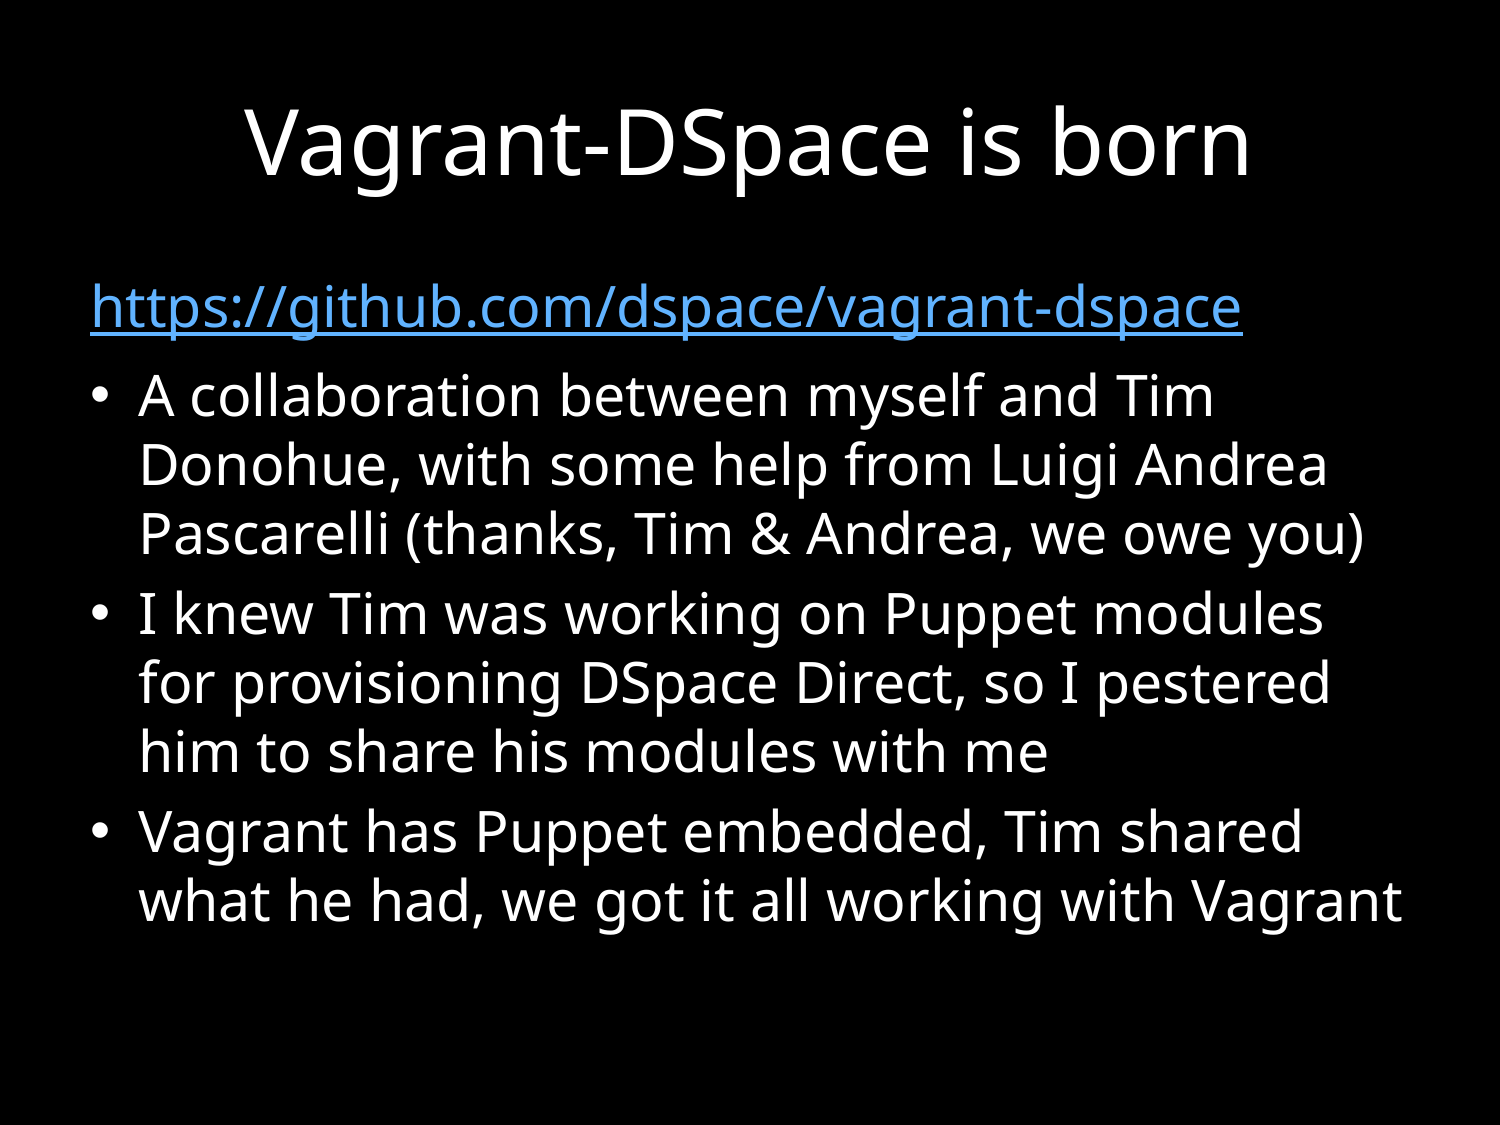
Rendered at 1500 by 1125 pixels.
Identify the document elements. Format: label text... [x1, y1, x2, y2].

title Vagrant-DSpace is born [75, 45, 1425, 233]
list https://github.com/dspace/vagrant-dspace A collaboration between myself and Tim Donohue, with some help from Luigi Andrea Pascarelli (thanks, Tim & Andrea, we owe you) I knew Tim was working on Puppet modules for provisioning DSpace Direct, so I pestered him to share his modules with me Vagrant has Puppet embedded, Tim shared what he had, we got it all working with Vagrant [75, 262, 1425, 1005]
